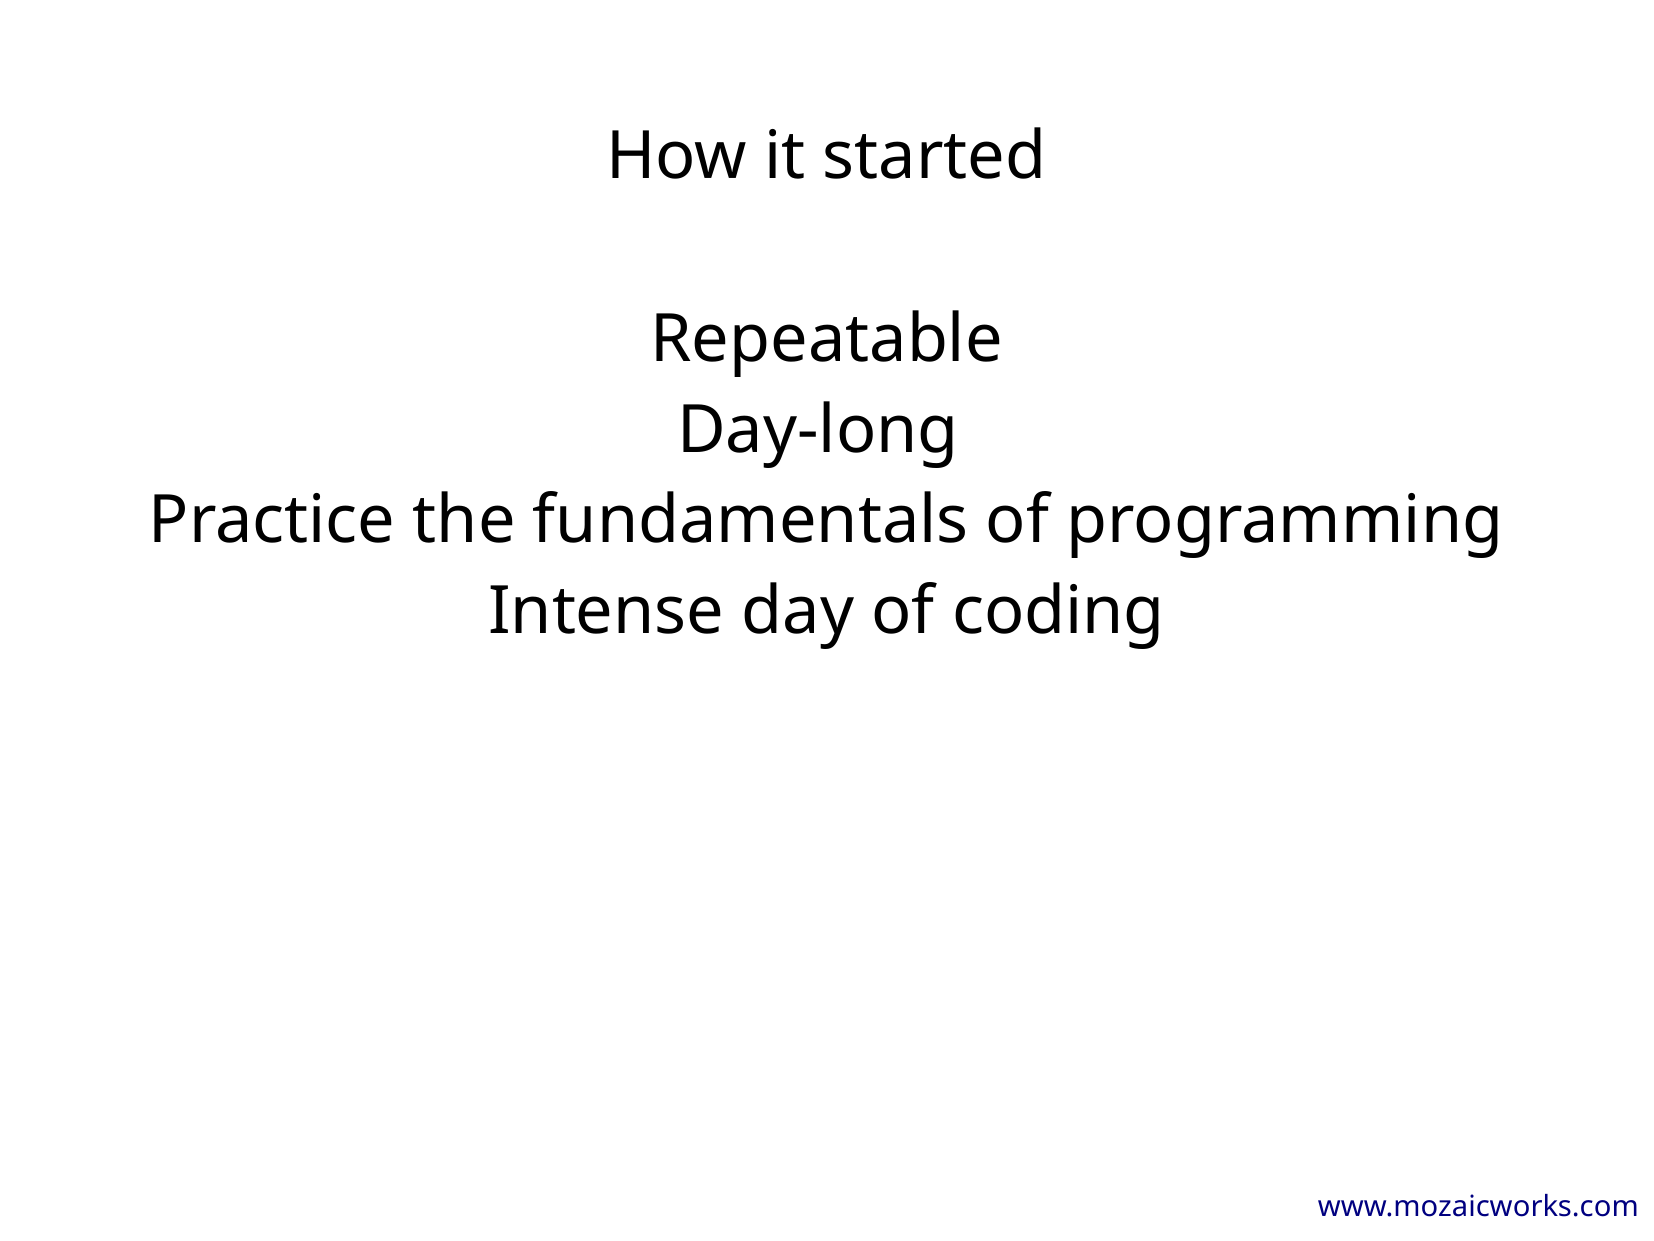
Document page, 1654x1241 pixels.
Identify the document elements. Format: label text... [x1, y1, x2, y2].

title How it started [82, 49, 1571, 257]
text_box www.mozaicworks.com [0, 1178, 1654, 1241]
subtitle Repeatable Day-long Practice the fundamentals of programming Intense day of coding [82, 290, 1571, 1109]
